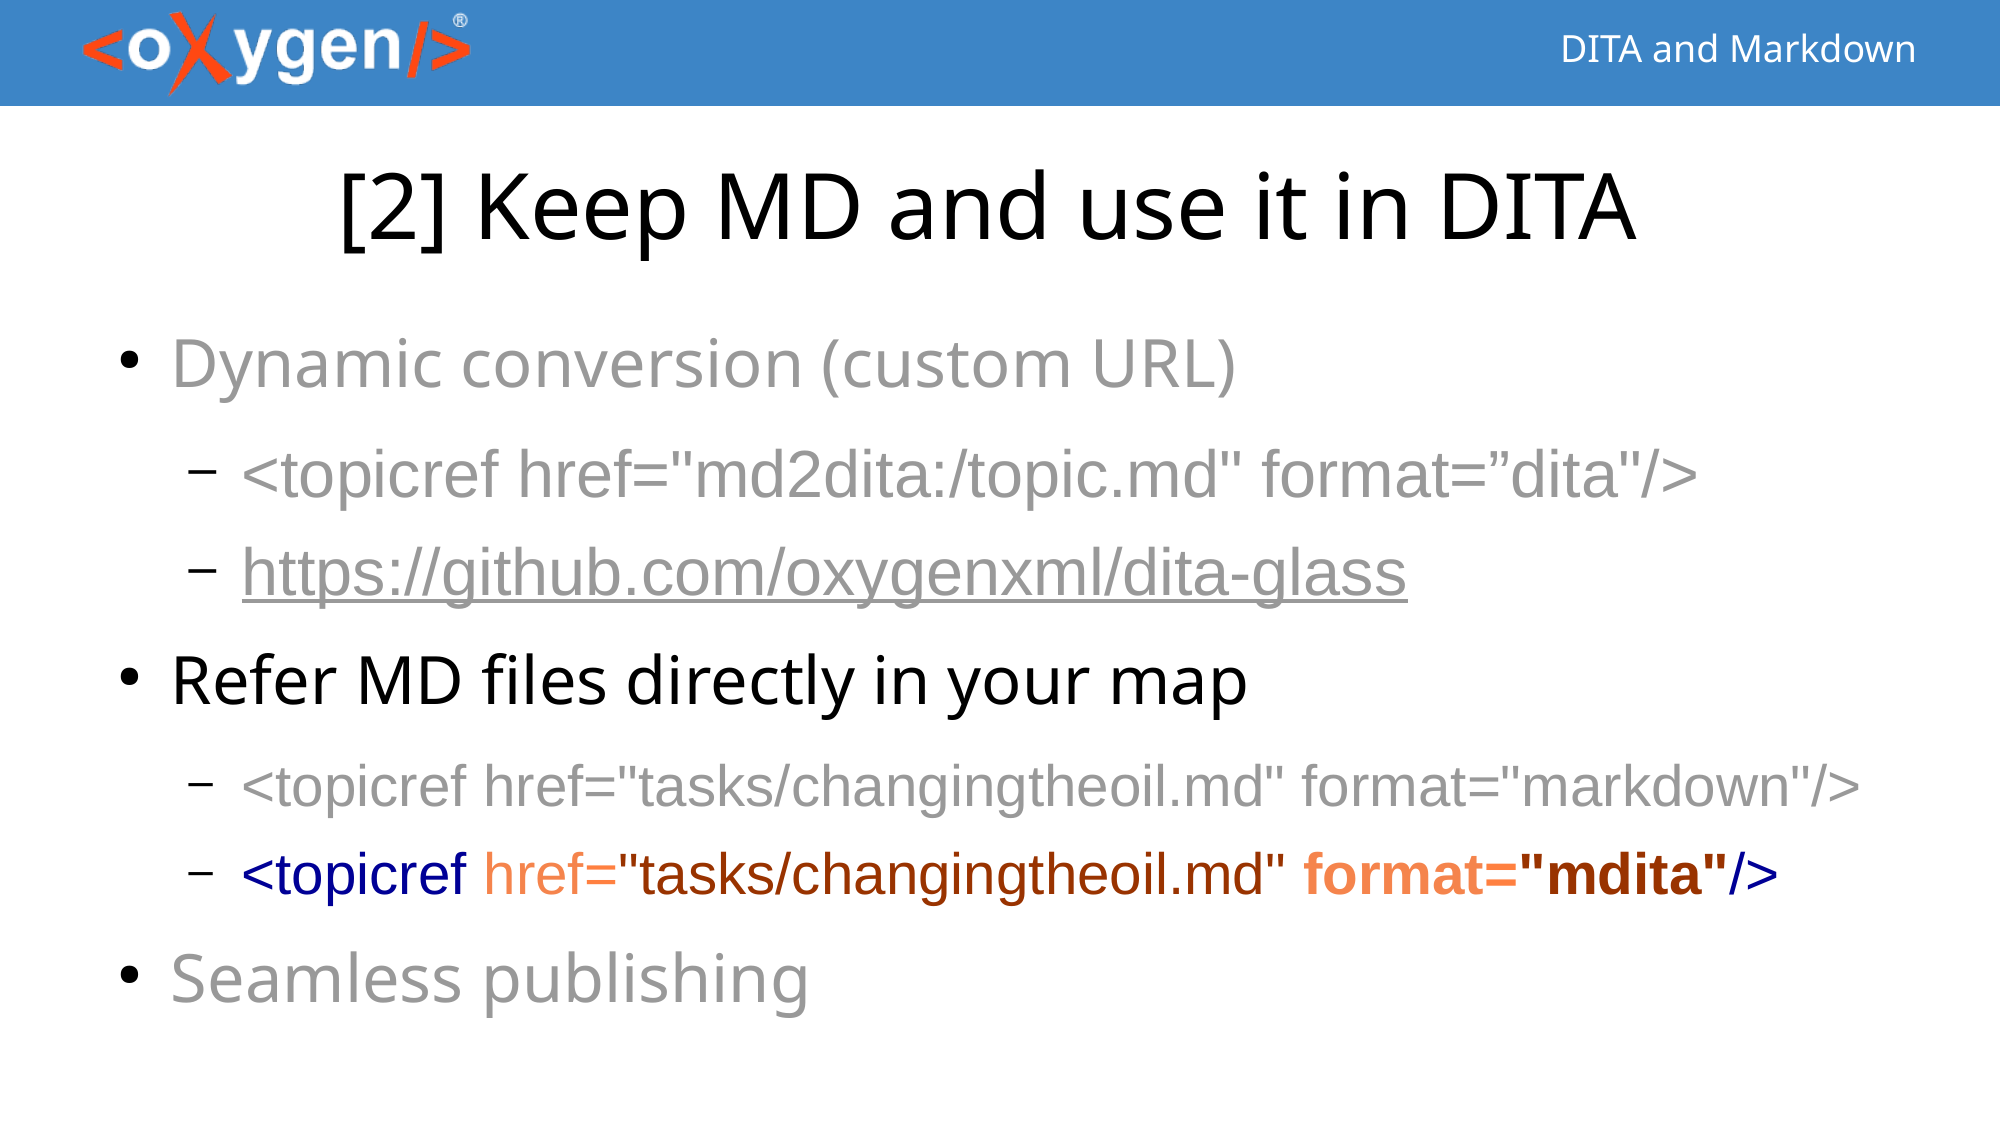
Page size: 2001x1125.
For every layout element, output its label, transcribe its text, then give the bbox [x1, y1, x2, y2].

picture [75, 0, 488, 106]
title [2] Keep MD and use it in DITA [99, 77, 1900, 316]
list Dynamic conversion (custom URL) <topicref href="md2dita:/topic.md" format=”dita"/> https://github.com/oxygenxml/dita-glass Refer MD files directly in your map <topicref href="tasks/changingtheoil.md" format="markdown"/> <topicref href="tasks/changingtheoil.md" format="mdita"/> Seamless publishing [99, 316, 1900, 1083]
